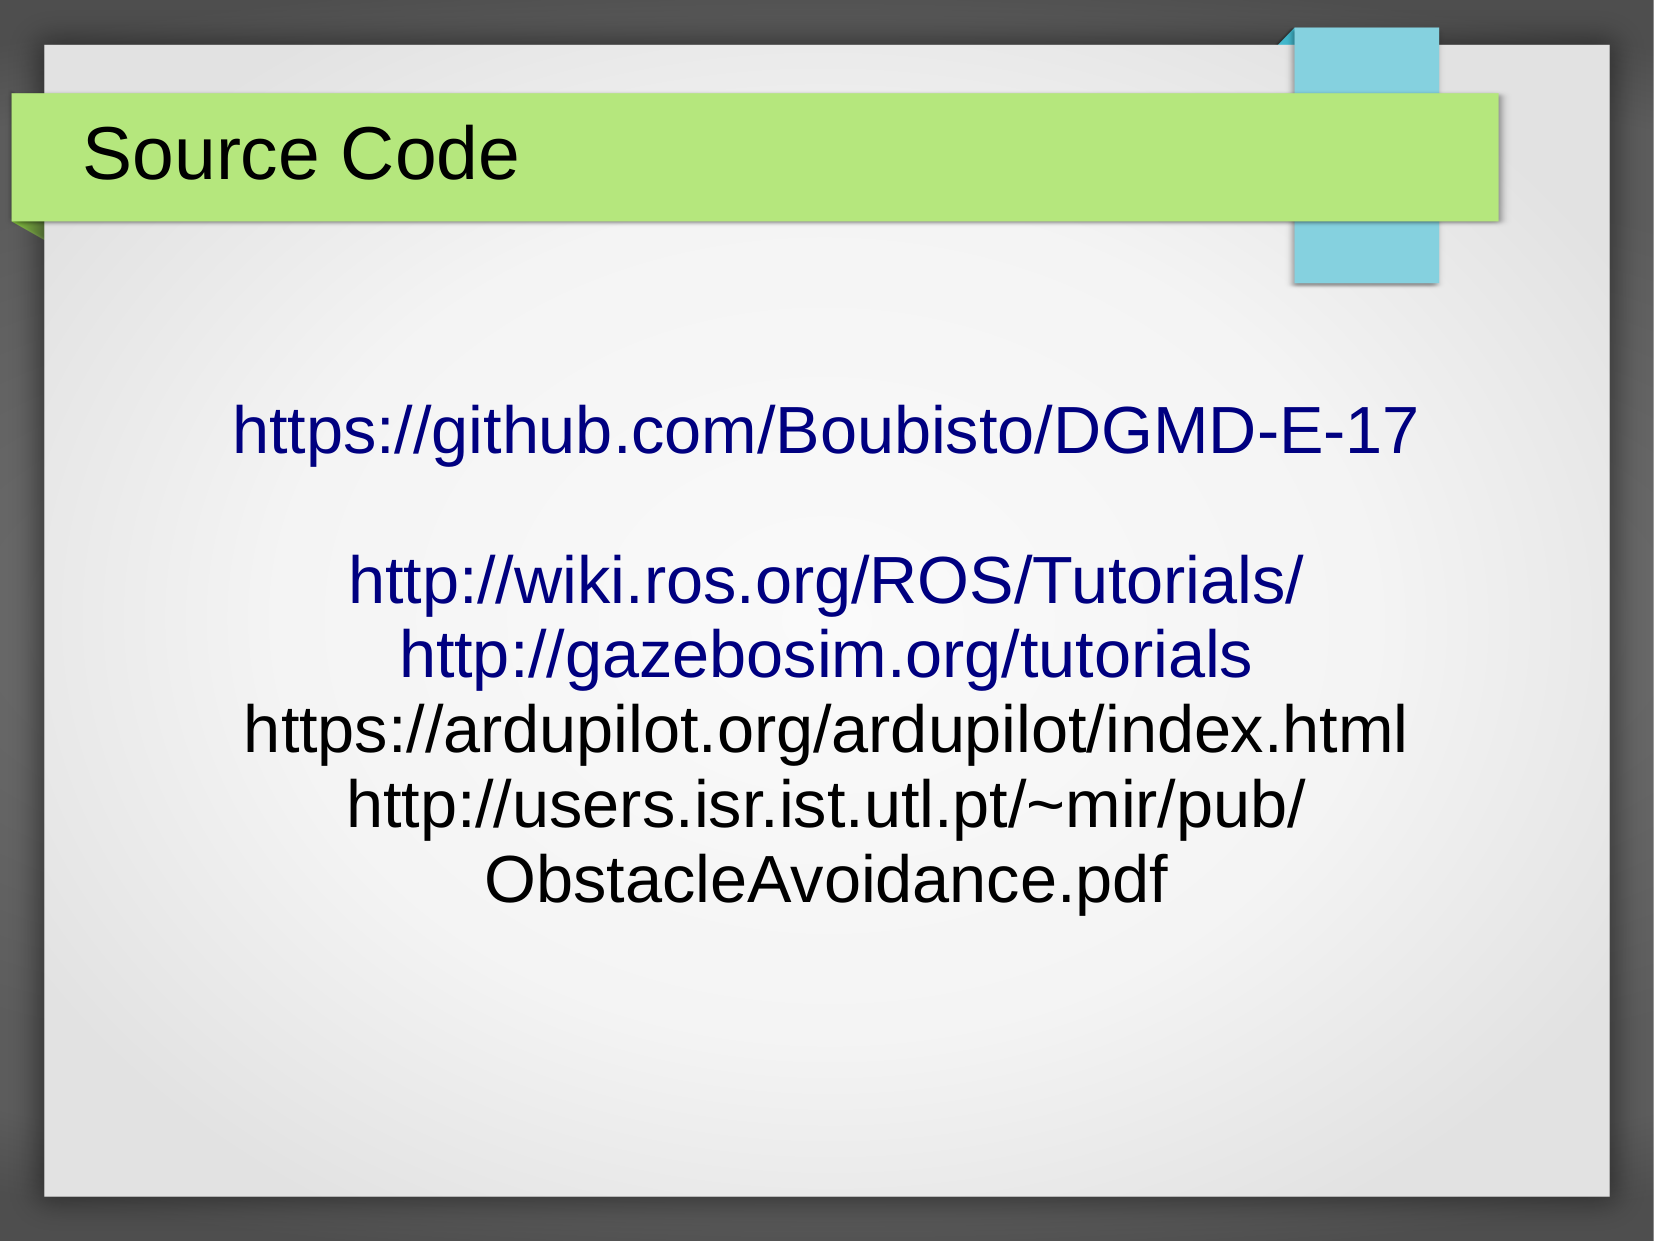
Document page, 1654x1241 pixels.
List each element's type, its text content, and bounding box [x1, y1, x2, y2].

subtitle https://github.com/Boubisto/DGMD-E-17 http://wiki.ros.org/ROS/Tutorials/ http://gazebosim.org/tutorials https://ardupilot.org/ardupilot/index.html http://users.isr.ist.utl.pt/~mir/pub/ObstacleAvoidance.pdf [82, 295, 1571, 1015]
picture [0, 0, 1654, 1241]
title Source Code [82, 94, 1264, 213]
